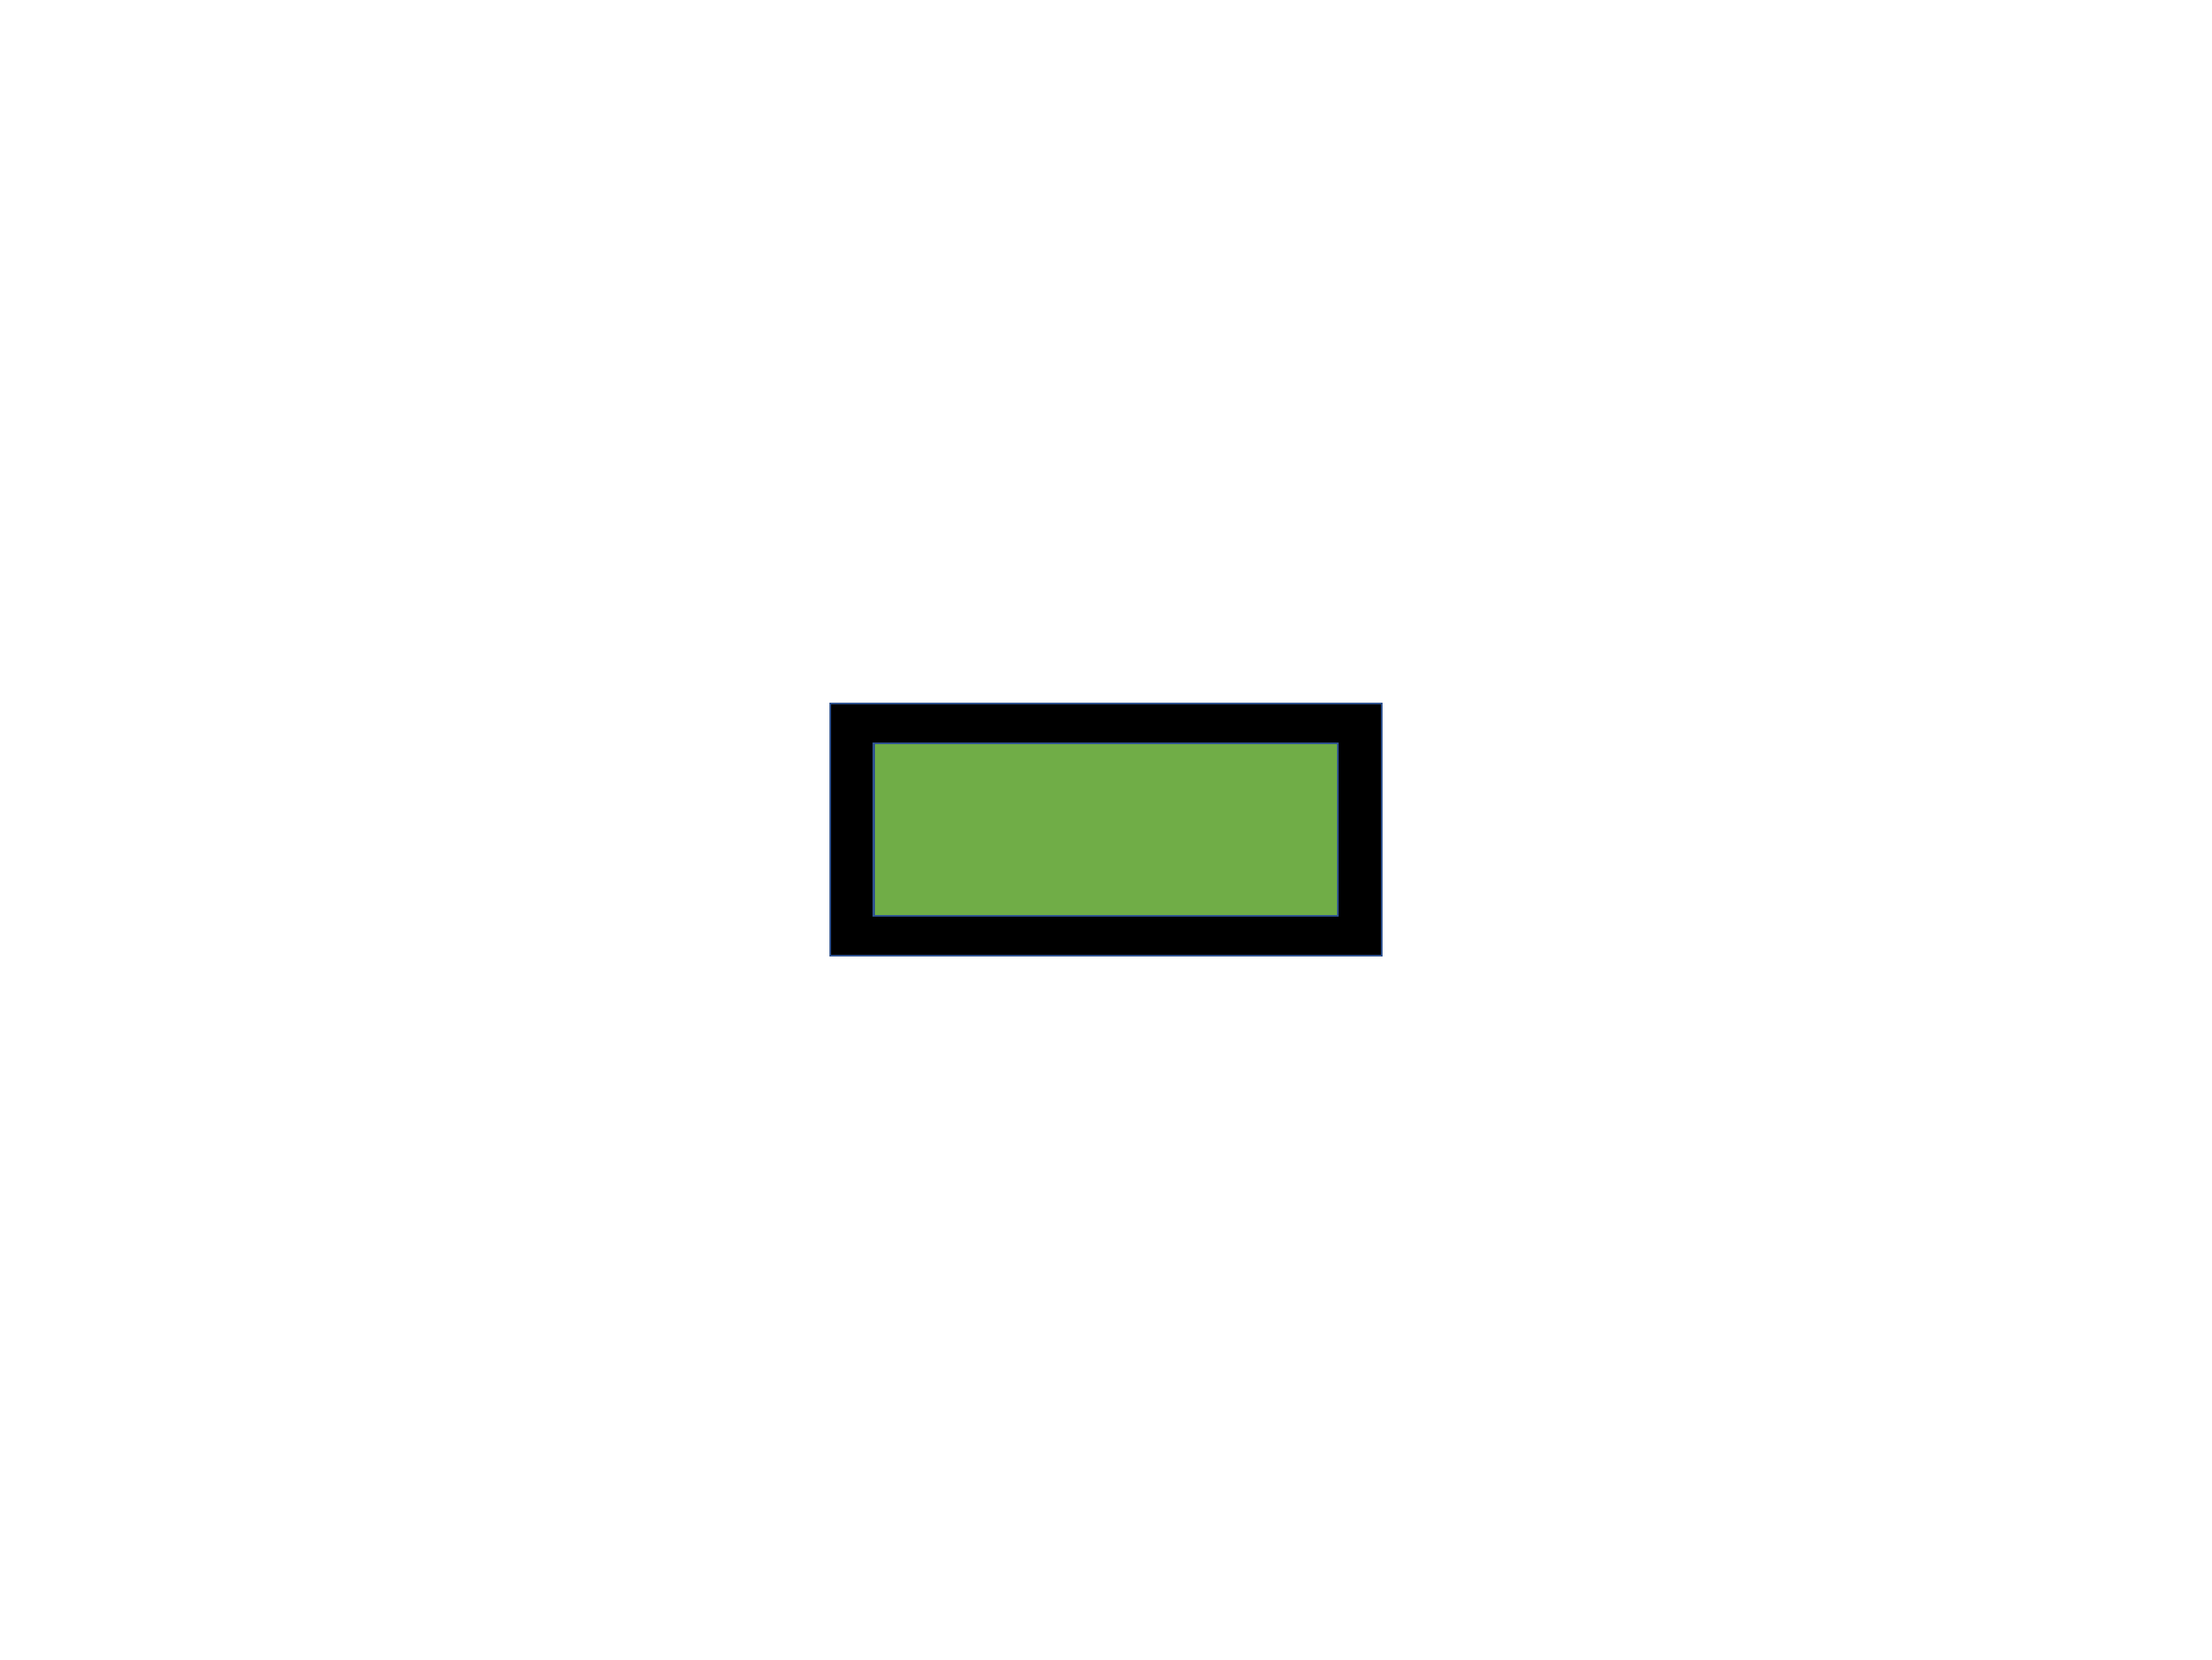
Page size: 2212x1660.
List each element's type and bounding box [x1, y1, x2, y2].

text_box [830, 703, 1382, 956]
